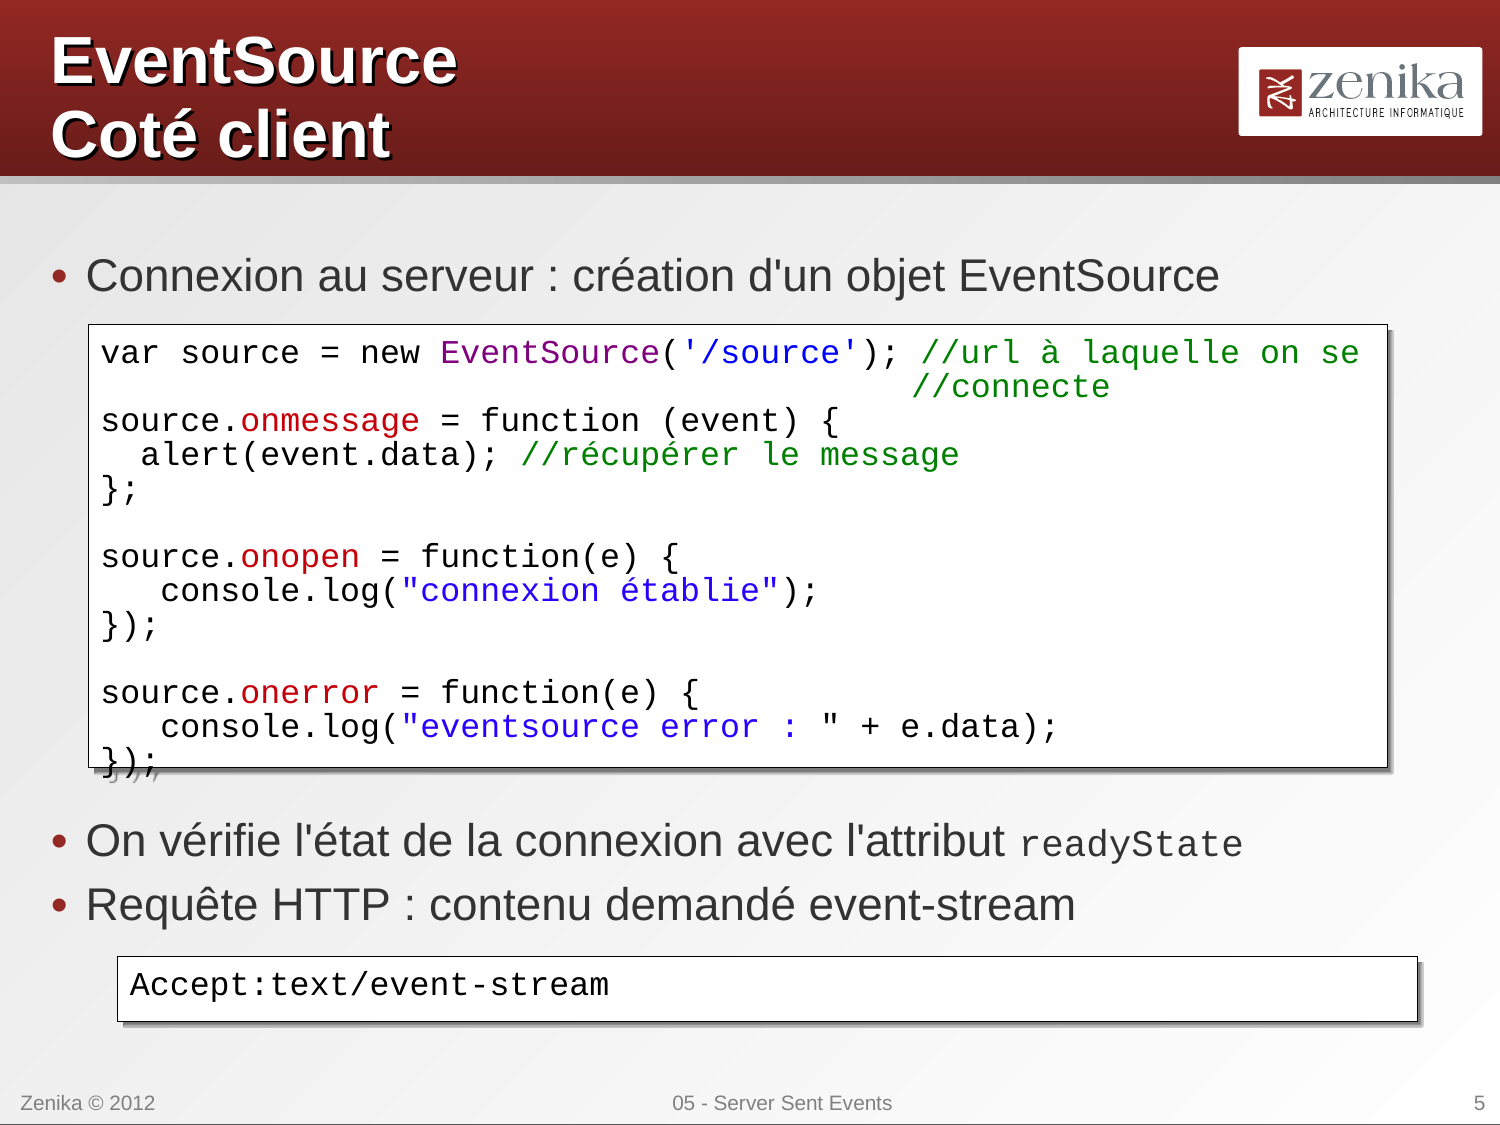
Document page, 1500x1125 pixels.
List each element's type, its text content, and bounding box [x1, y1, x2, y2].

title EventSource Coté client [50, 15, 1206, 180]
text_box var source = new EventSource('/source'); //url à laquelle on se //connecte source.onmessage = function (event) { alert(event.data); //récupérer le message }; source.onopen = function(e) { console.log("connexion établie"); }); source.onerror = function(e) { console.log("eventsource error : " + e.data); }); [88, 324, 1388, 768]
text_box Accept:text/event-stream [117, 956, 1418, 1022]
picture [1257, 58, 1464, 125]
list Connexion au serveur : création d'un objet EventSource On vérifie l'état de la connexion avec l'attribut readyState Requête HTTP : contenu demandé event-stream [50, 249, 1435, 1079]
